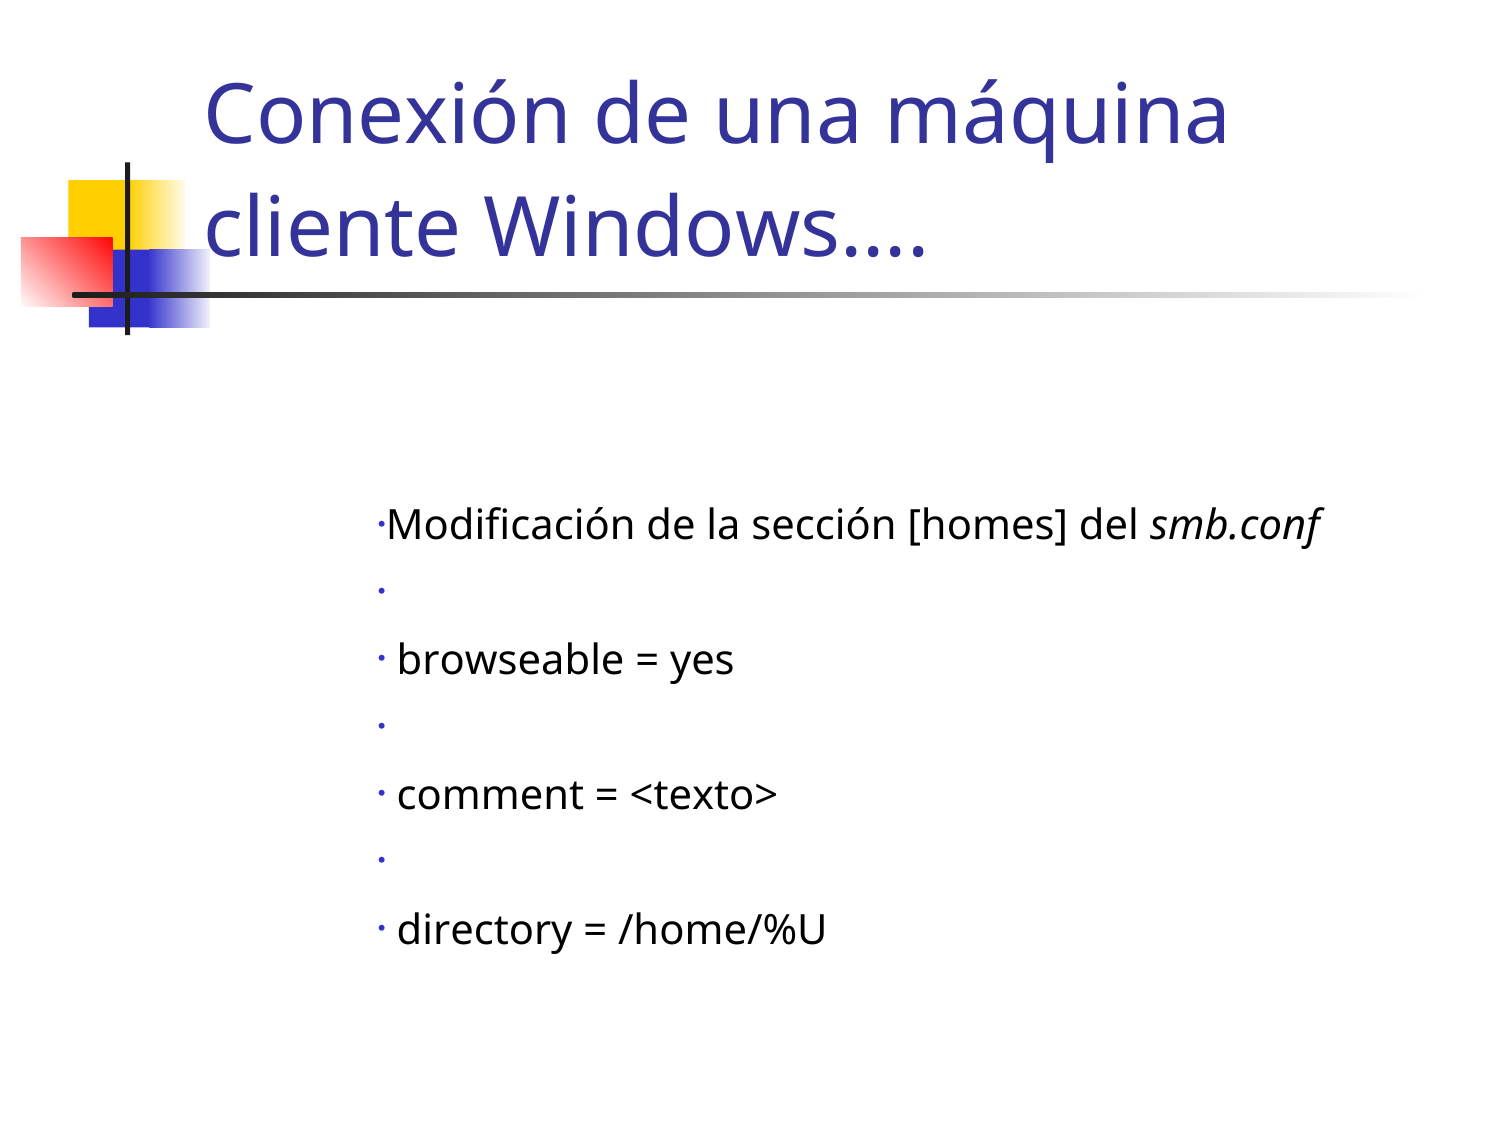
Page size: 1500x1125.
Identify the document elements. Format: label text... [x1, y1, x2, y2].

title Conexión de una máquina cliente Windows.... [188, 73, 1468, 289]
text_box Modificación de la sección [homes] del smb.conf browseable = yes comment = <texto> directory = /home/%U [362, 487, 1413, 951]
